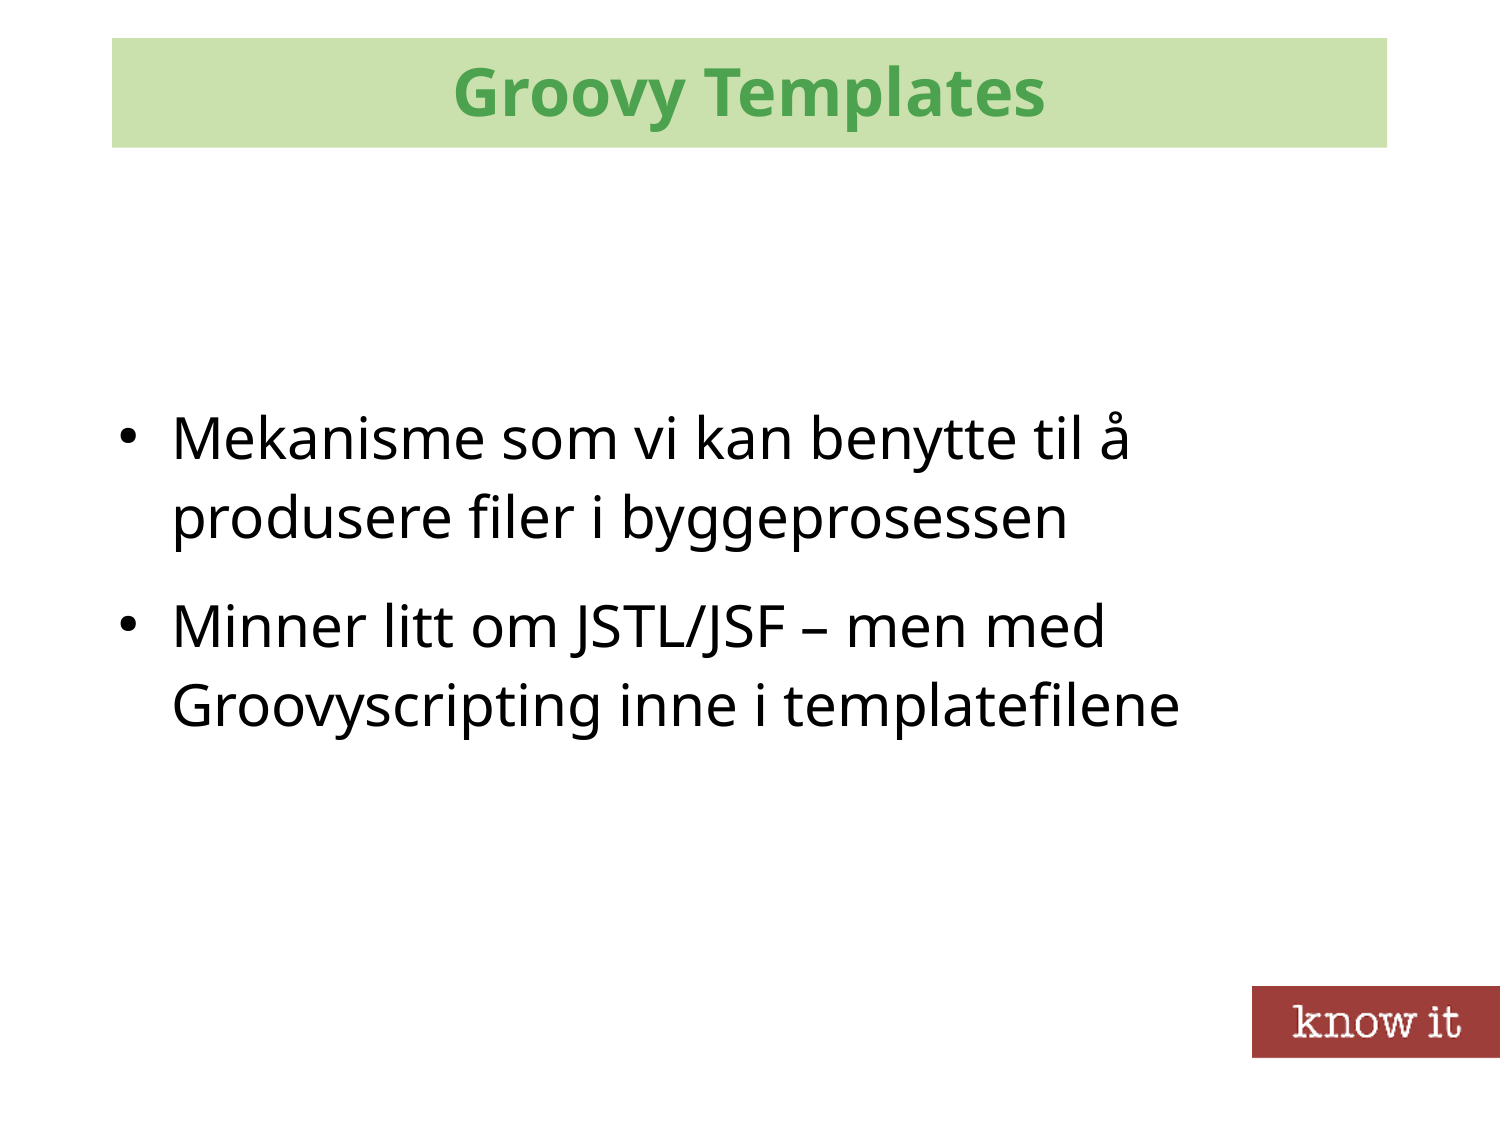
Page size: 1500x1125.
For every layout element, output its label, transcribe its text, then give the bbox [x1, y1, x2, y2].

picture [1252, 986, 1500, 1058]
text_box Groovy Templates [112, 38, 1388, 148]
list Mekanisme som vi kan benytte til å produsere filer i byggeprosessen Minner litt om JSTL/JSF – men med Groovyscripting inne i templatefilene [100, 397, 1360, 699]
